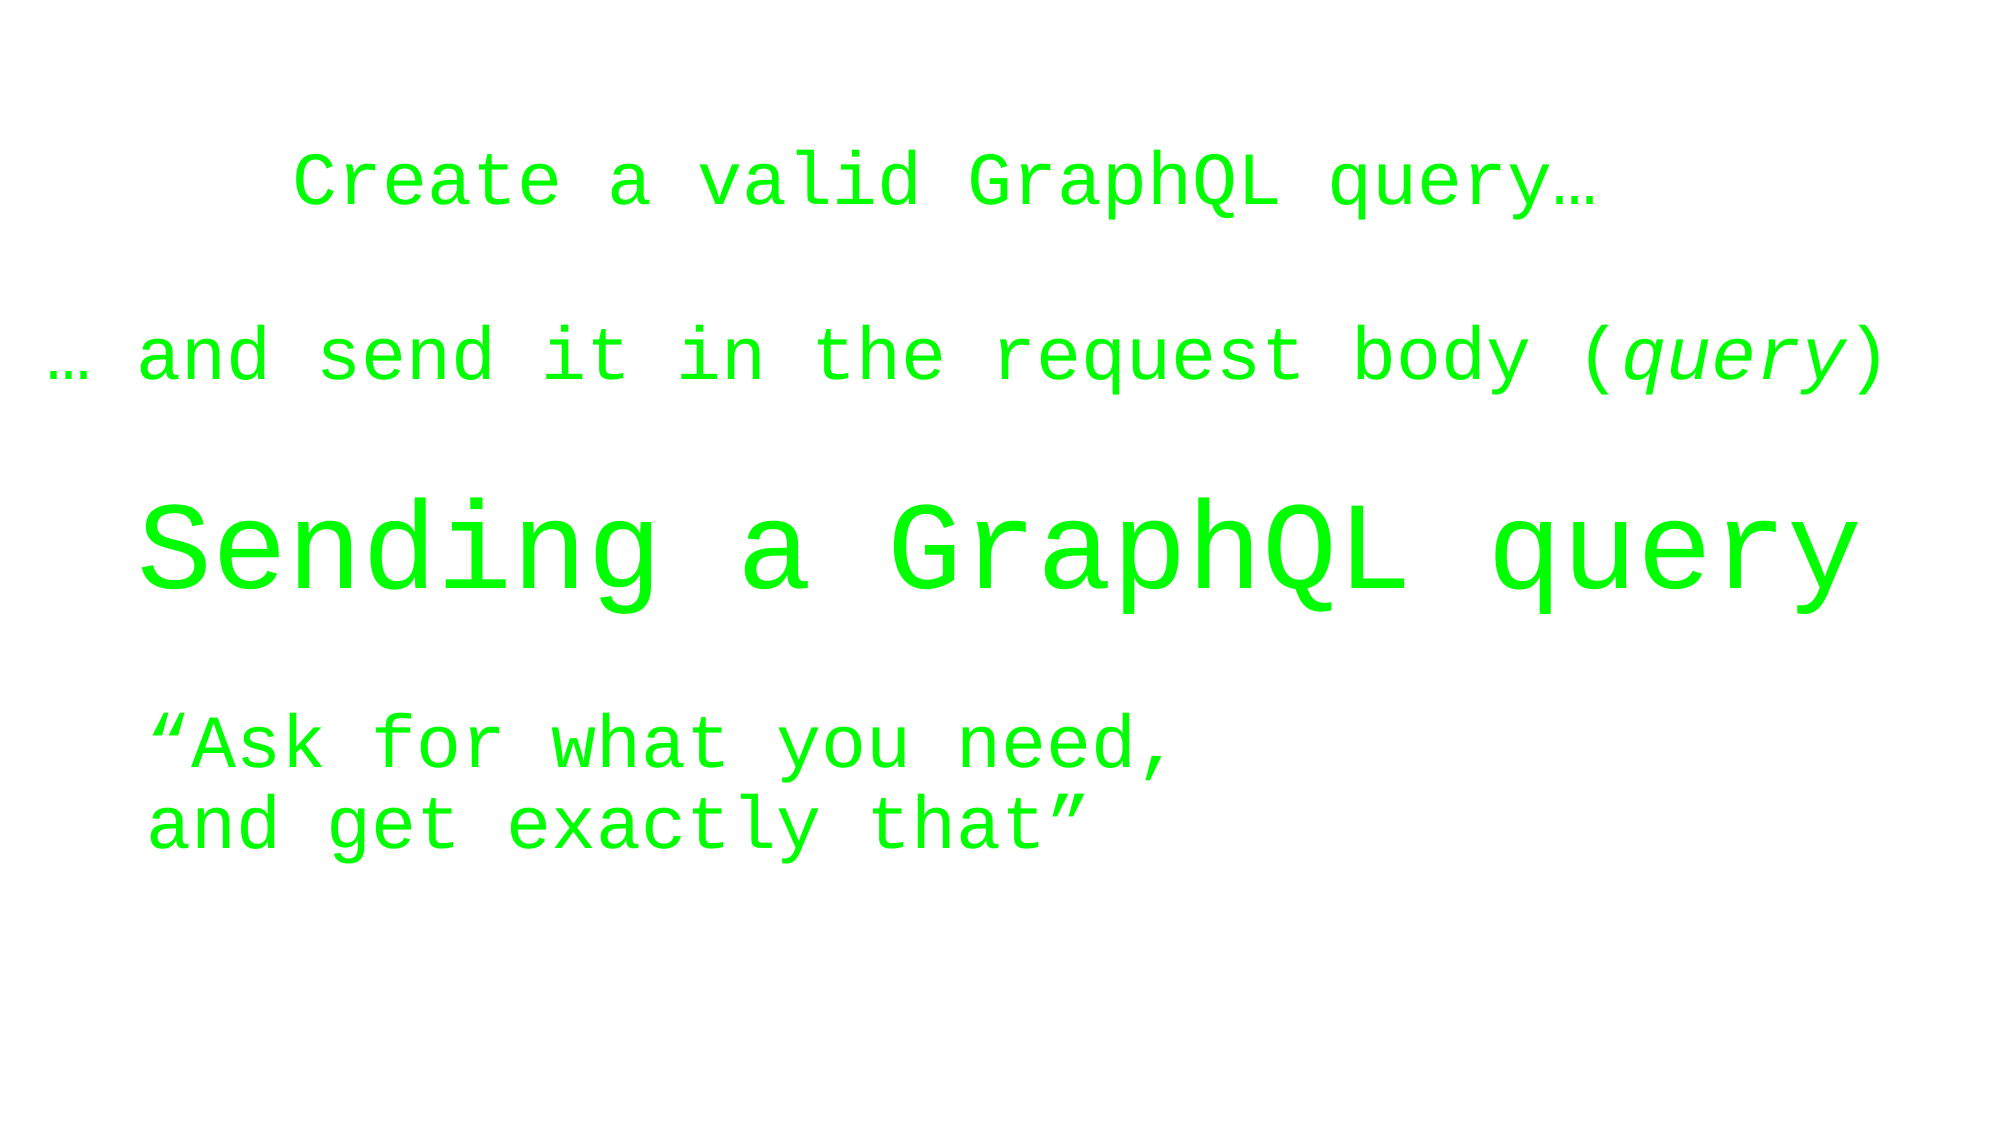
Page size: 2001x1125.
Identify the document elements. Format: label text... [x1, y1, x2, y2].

text_box … and send it in the request body (query) [31, 303, 1938, 407]
title Sending a GraphQL query [0, 438, 2000, 657]
text_box “Ask for what you need, and get exactly that” [131, 688, 1846, 879]
text_box Create a valid GraphQL query… [277, 128, 1833, 232]
